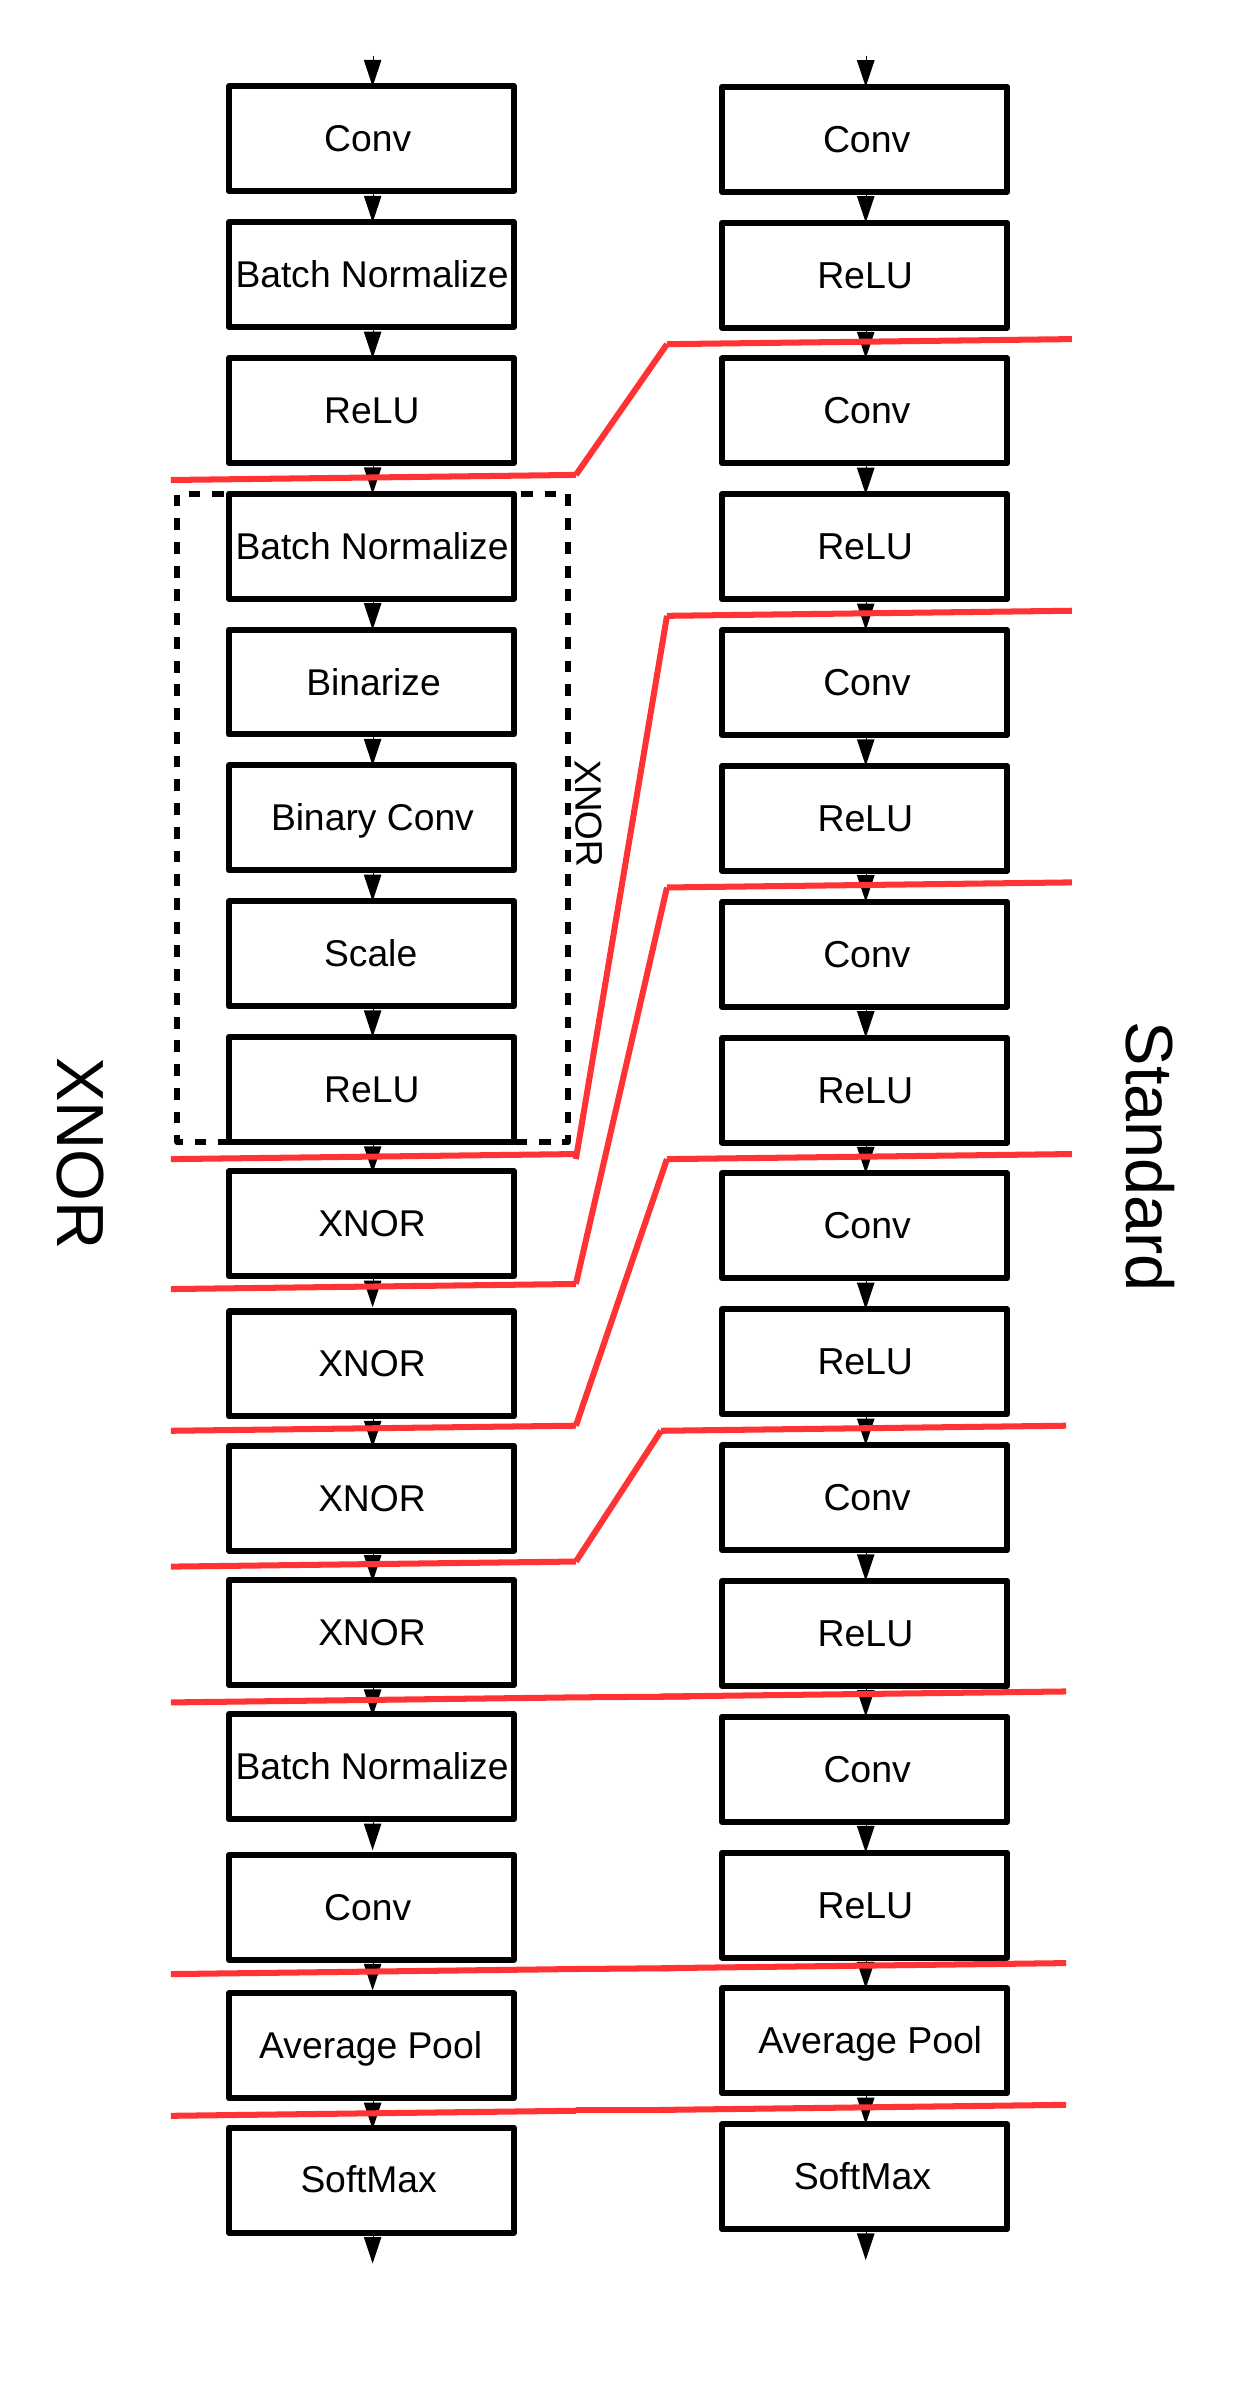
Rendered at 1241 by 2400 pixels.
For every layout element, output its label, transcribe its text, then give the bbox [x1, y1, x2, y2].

text_box Conv [309, 1878, 483, 1936]
text_box Batch Normalize [220, 1738, 700, 1796]
text_box ReLU [802, 518, 928, 576]
text_box Conv [808, 1740, 926, 1798]
text_box XNOR [36, 1042, 126, 1265]
text_box ReLU [802, 790, 928, 847]
text_box XNOR [558, 744, 618, 884]
text_box Conv [309, 110, 483, 168]
text_box XNOR [303, 1195, 511, 1253]
text_box Conv [808, 654, 926, 712]
text_box XNOR [303, 1469, 511, 1527]
text_box Scale [309, 925, 493, 983]
text_box SoftMax [285, 2151, 541, 2209]
text_box Conv [808, 1197, 926, 1255]
text_box ReLU [802, 1876, 929, 1934]
text_box Conv [808, 1469, 926, 1526]
text_box Conv [808, 110, 926, 168]
text_box Average Pool [743, 2012, 997, 2070]
text_box Batch Normalize [220, 246, 700, 304]
text_box ReLU [802, 1333, 928, 1391]
text_box XNOR [303, 1335, 511, 1393]
text_box Average Pool [244, 2017, 641, 2075]
text_box ReLU [802, 1605, 928, 1662]
text_box Batch Normalize [220, 517, 700, 575]
text_box Conv [808, 382, 926, 440]
text_box XNOR [303, 1604, 511, 1662]
text_box Standard [1105, 1006, 1195, 1309]
text_box ReLU [802, 1061, 928, 1119]
text_box ReLU [309, 1061, 496, 1118]
text_box Binary Conv [256, 789, 560, 847]
text_box SoftMax [778, 2148, 947, 2206]
text_box Conv [808, 925, 926, 983]
text_box ReLU [802, 246, 928, 304]
text_box Binarize [291, 653, 543, 711]
text_box ReLU [309, 382, 496, 440]
